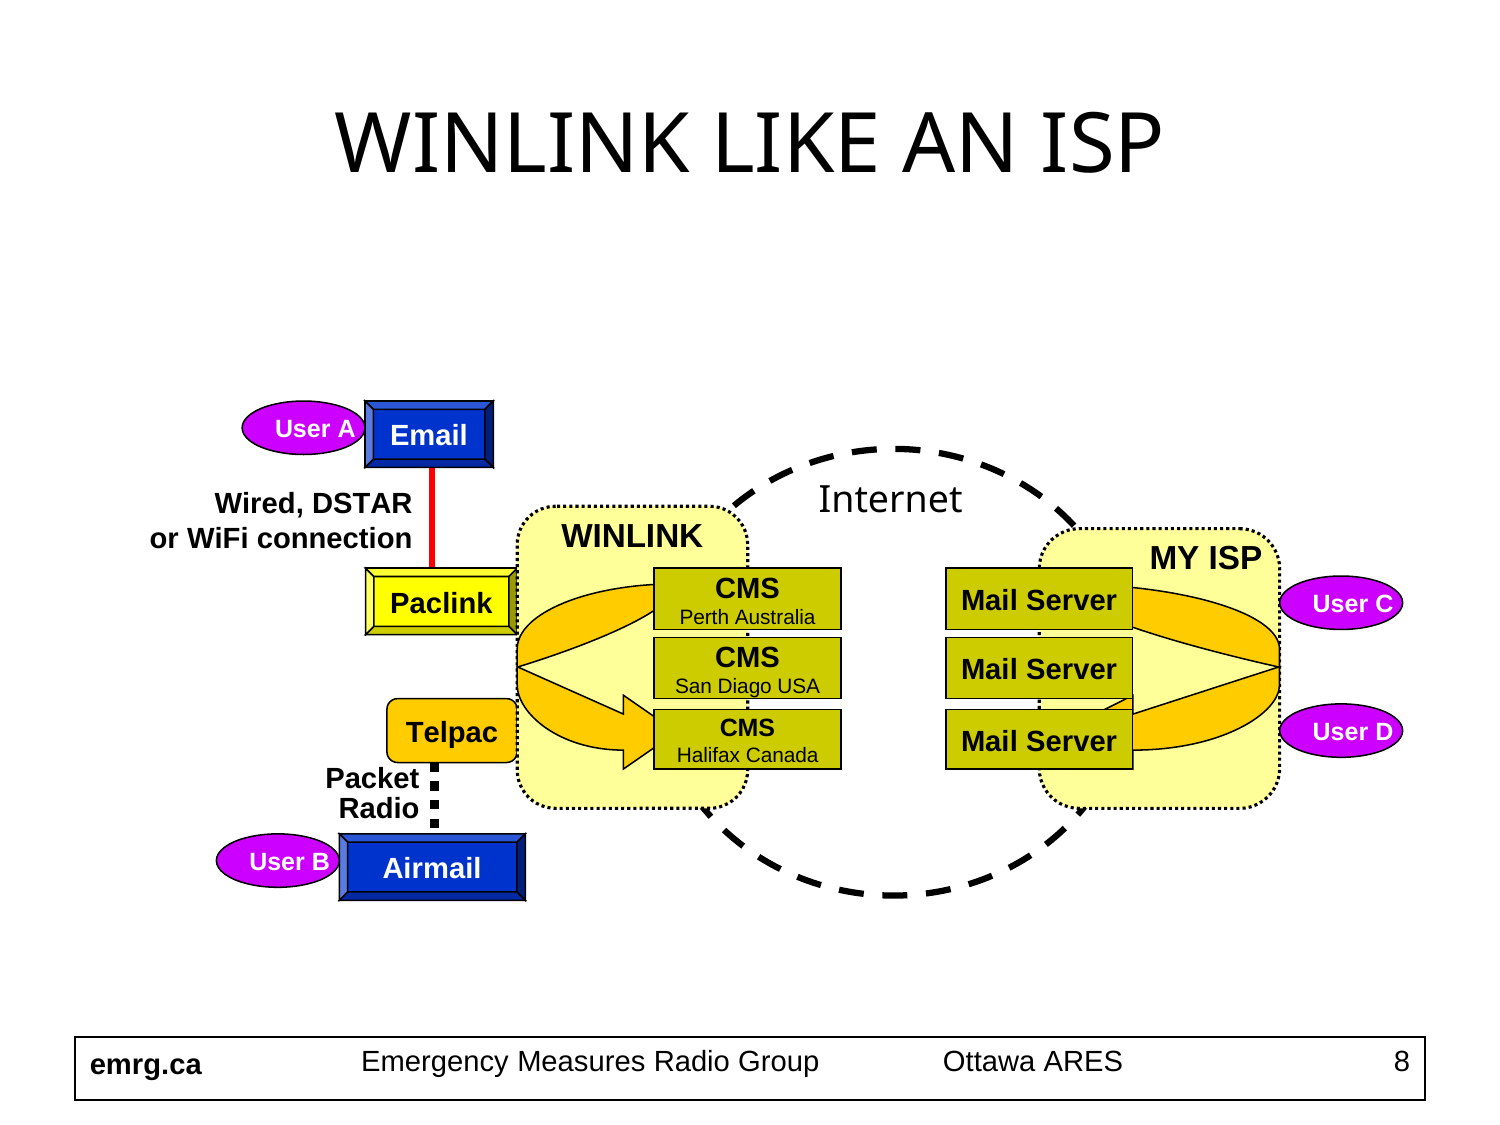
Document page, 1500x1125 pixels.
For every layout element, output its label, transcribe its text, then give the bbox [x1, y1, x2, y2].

text_box CMS Perth Australia [654, 568, 841, 630]
text_box Mail Server [945, 637, 1133, 699]
text_box User B [216, 833, 340, 888]
text_box Mail Server [945, 709, 1133, 770]
text_box Airmail [348, 843, 516, 891]
text_box Wired, DSTAR or WiFi connection [122, 476, 428, 562]
text_box User A [242, 401, 366, 455]
text_box User C [1279, 576, 1403, 630]
text_box Internet [803, 467, 978, 528]
text_box Internet [340, 833, 525, 843]
text_box WINLINK [517, 506, 748, 562]
text_box MY ISP [1132, 528, 1280, 584]
text_box WINLINK LIKE AN ISP [75, 45, 1426, 233]
text_box Email [374, 410, 484, 459]
text_box Paclink [374, 577, 508, 626]
text_box Radio [367, 401, 492, 410]
text_box User D [1279, 703, 1403, 758]
text_box TNC [367, 568, 516, 577]
text_box [1039, 528, 1132, 568]
text_box Mail Server [945, 568, 1133, 630]
text_box [517, 562, 748, 809]
text_box CMS San Diago USA [654, 637, 841, 699]
text_box CMS Halifax Canada [654, 709, 841, 770]
text_box Telpac [386, 698, 517, 763]
text_box [1039, 584, 1280, 809]
text_box Packet Radio [275, 757, 435, 833]
